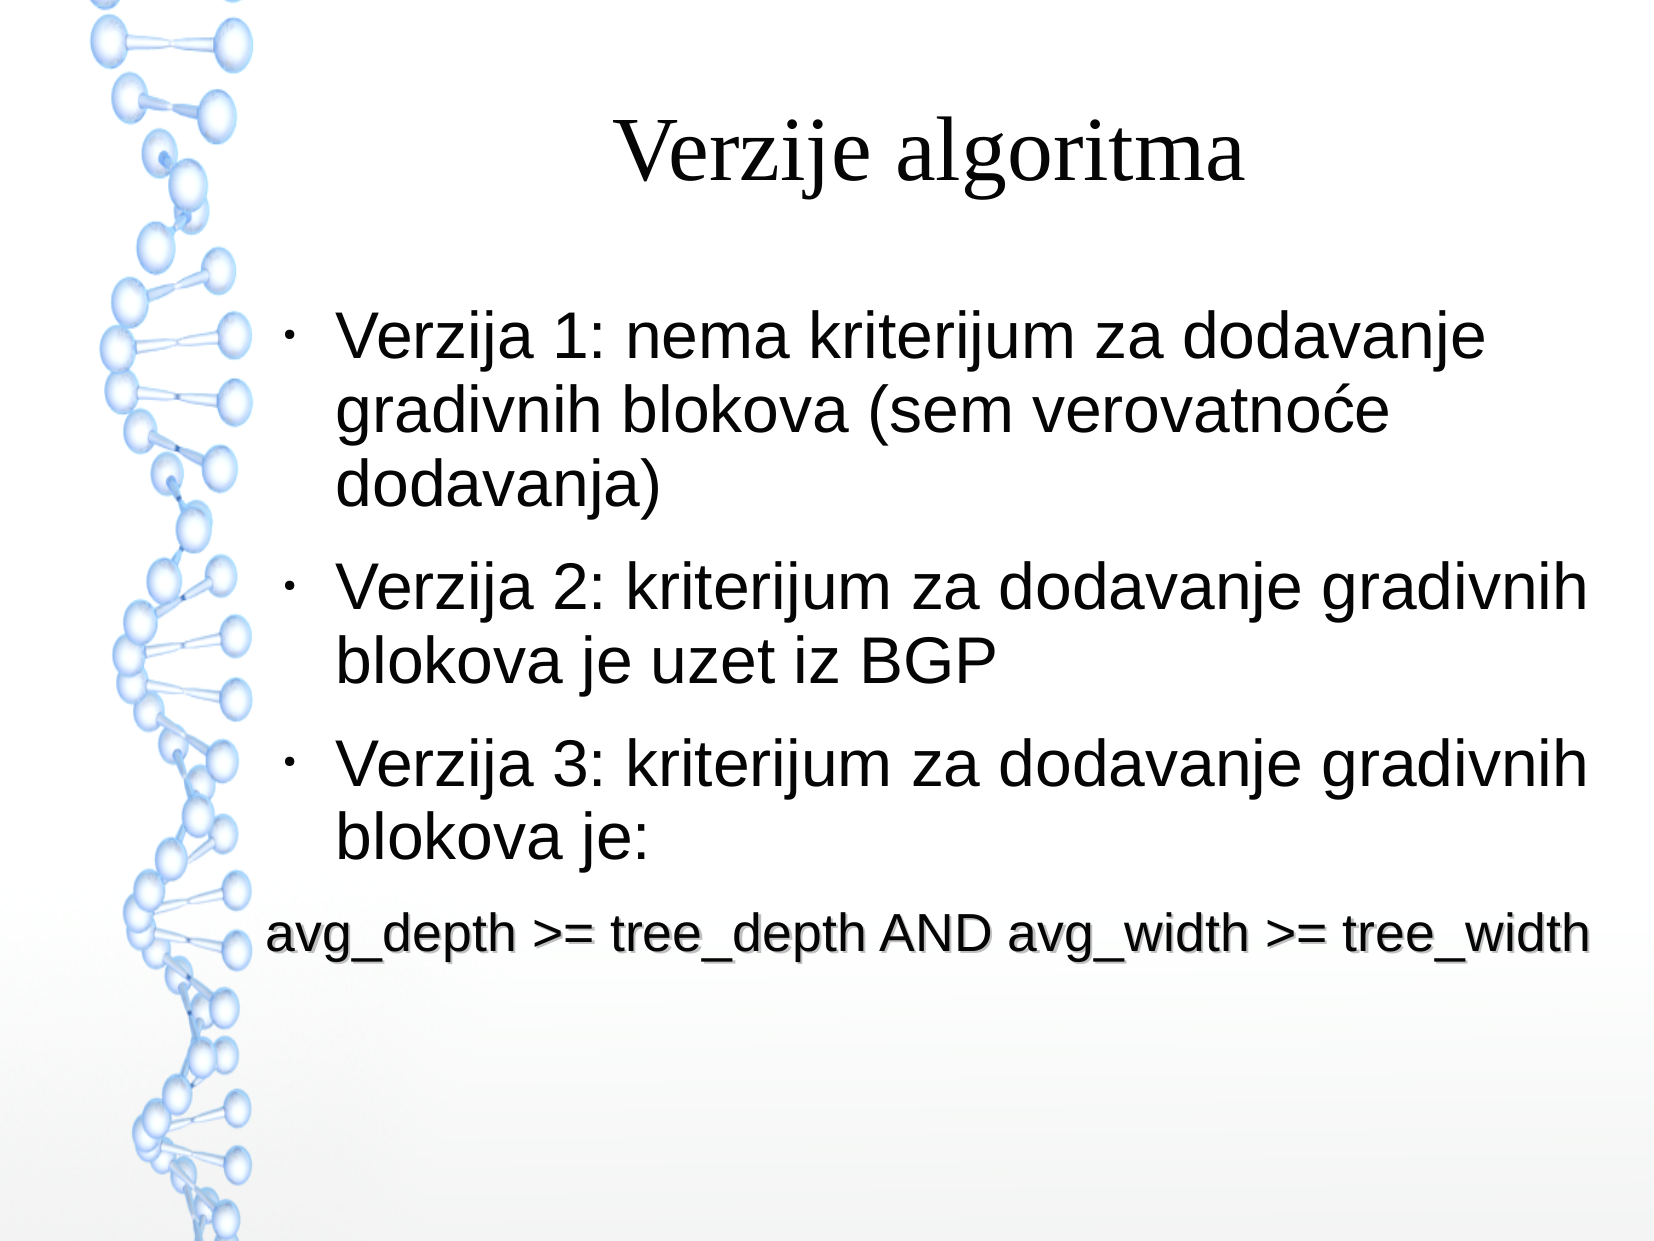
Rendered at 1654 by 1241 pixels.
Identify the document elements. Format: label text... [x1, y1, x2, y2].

list Verzija 1: nema kriterijum za dodavanje gradivnih blokova (sem verovatnoće dodavanja) Verzija 2: kriterijum za dodavanje gradivnih blokova je uzet iz BGP Verzija 3: kriterijum za dodavanje gradivnih blokova je: avg_depth >= tree_depth AND avg_width >= tree_width [265, 299, 1595, 1019]
picture [0, 0, 1654, 1241]
title Verzije algoritma [265, 47, 1595, 252]
